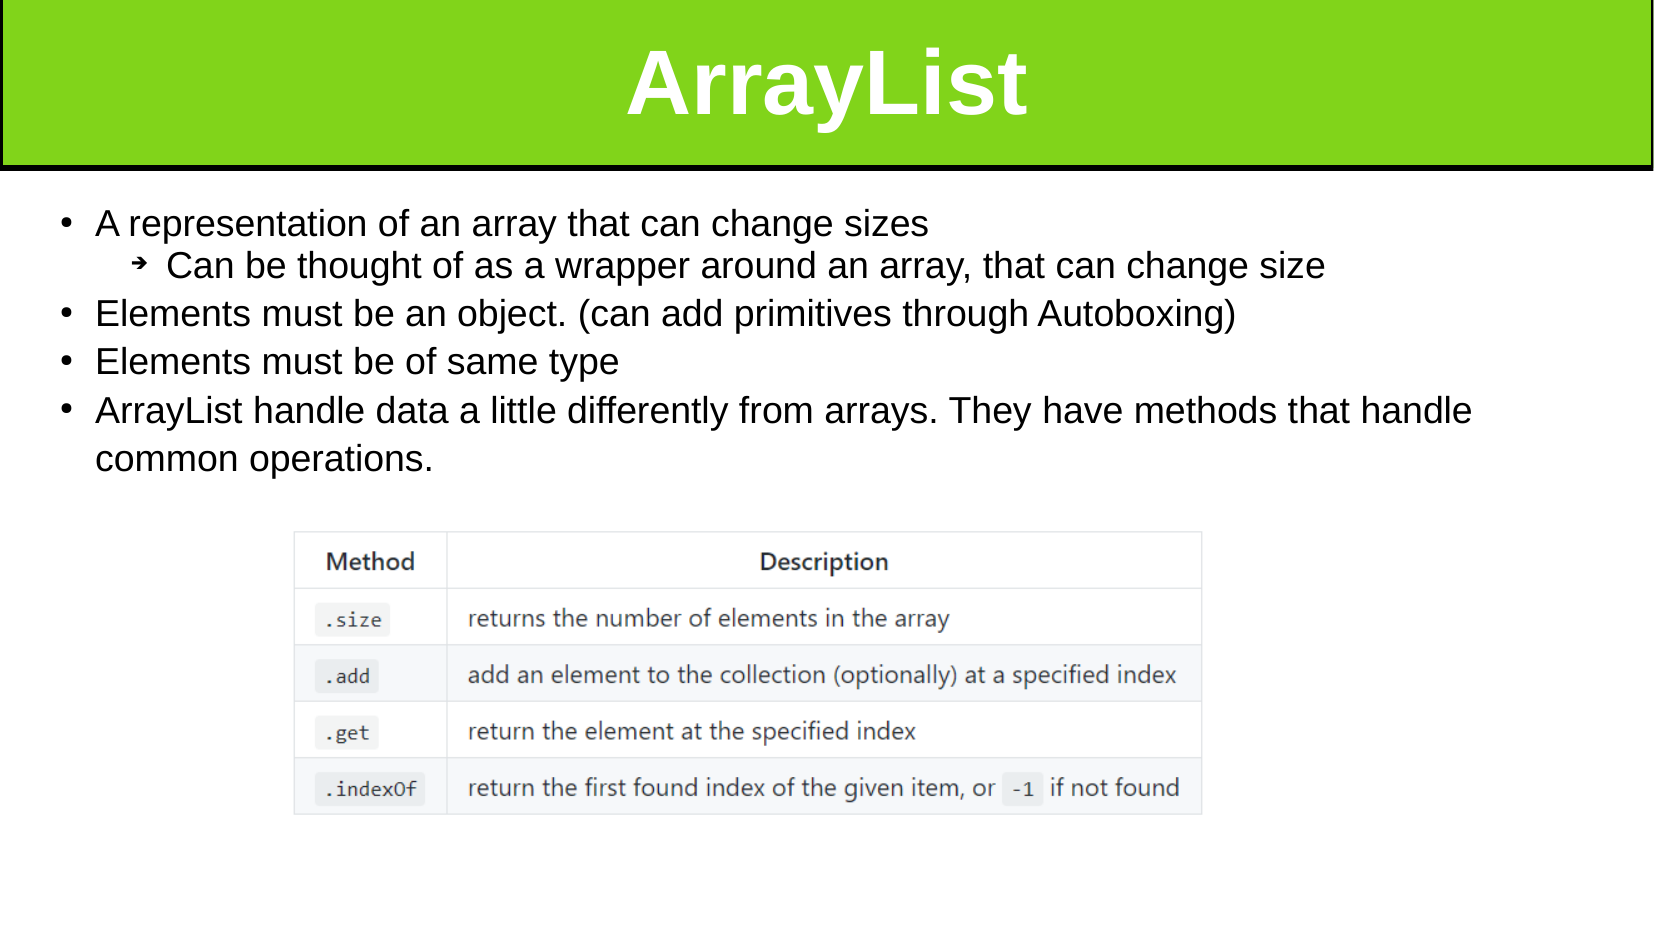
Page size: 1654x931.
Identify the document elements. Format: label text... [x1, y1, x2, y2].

text_box A representation of an array that can change sizes Can be thought of as a wrapper around an array, that can change size Elements must be an object. (can add primitives through Autoboxing) Elements must be of same type ArrayList handle data a little differently from arrays. They have methods that handle common operations. [45, 195, 1621, 487]
picture [270, 515, 1230, 840]
title ArrayList [0, 0, 1654, 169]
